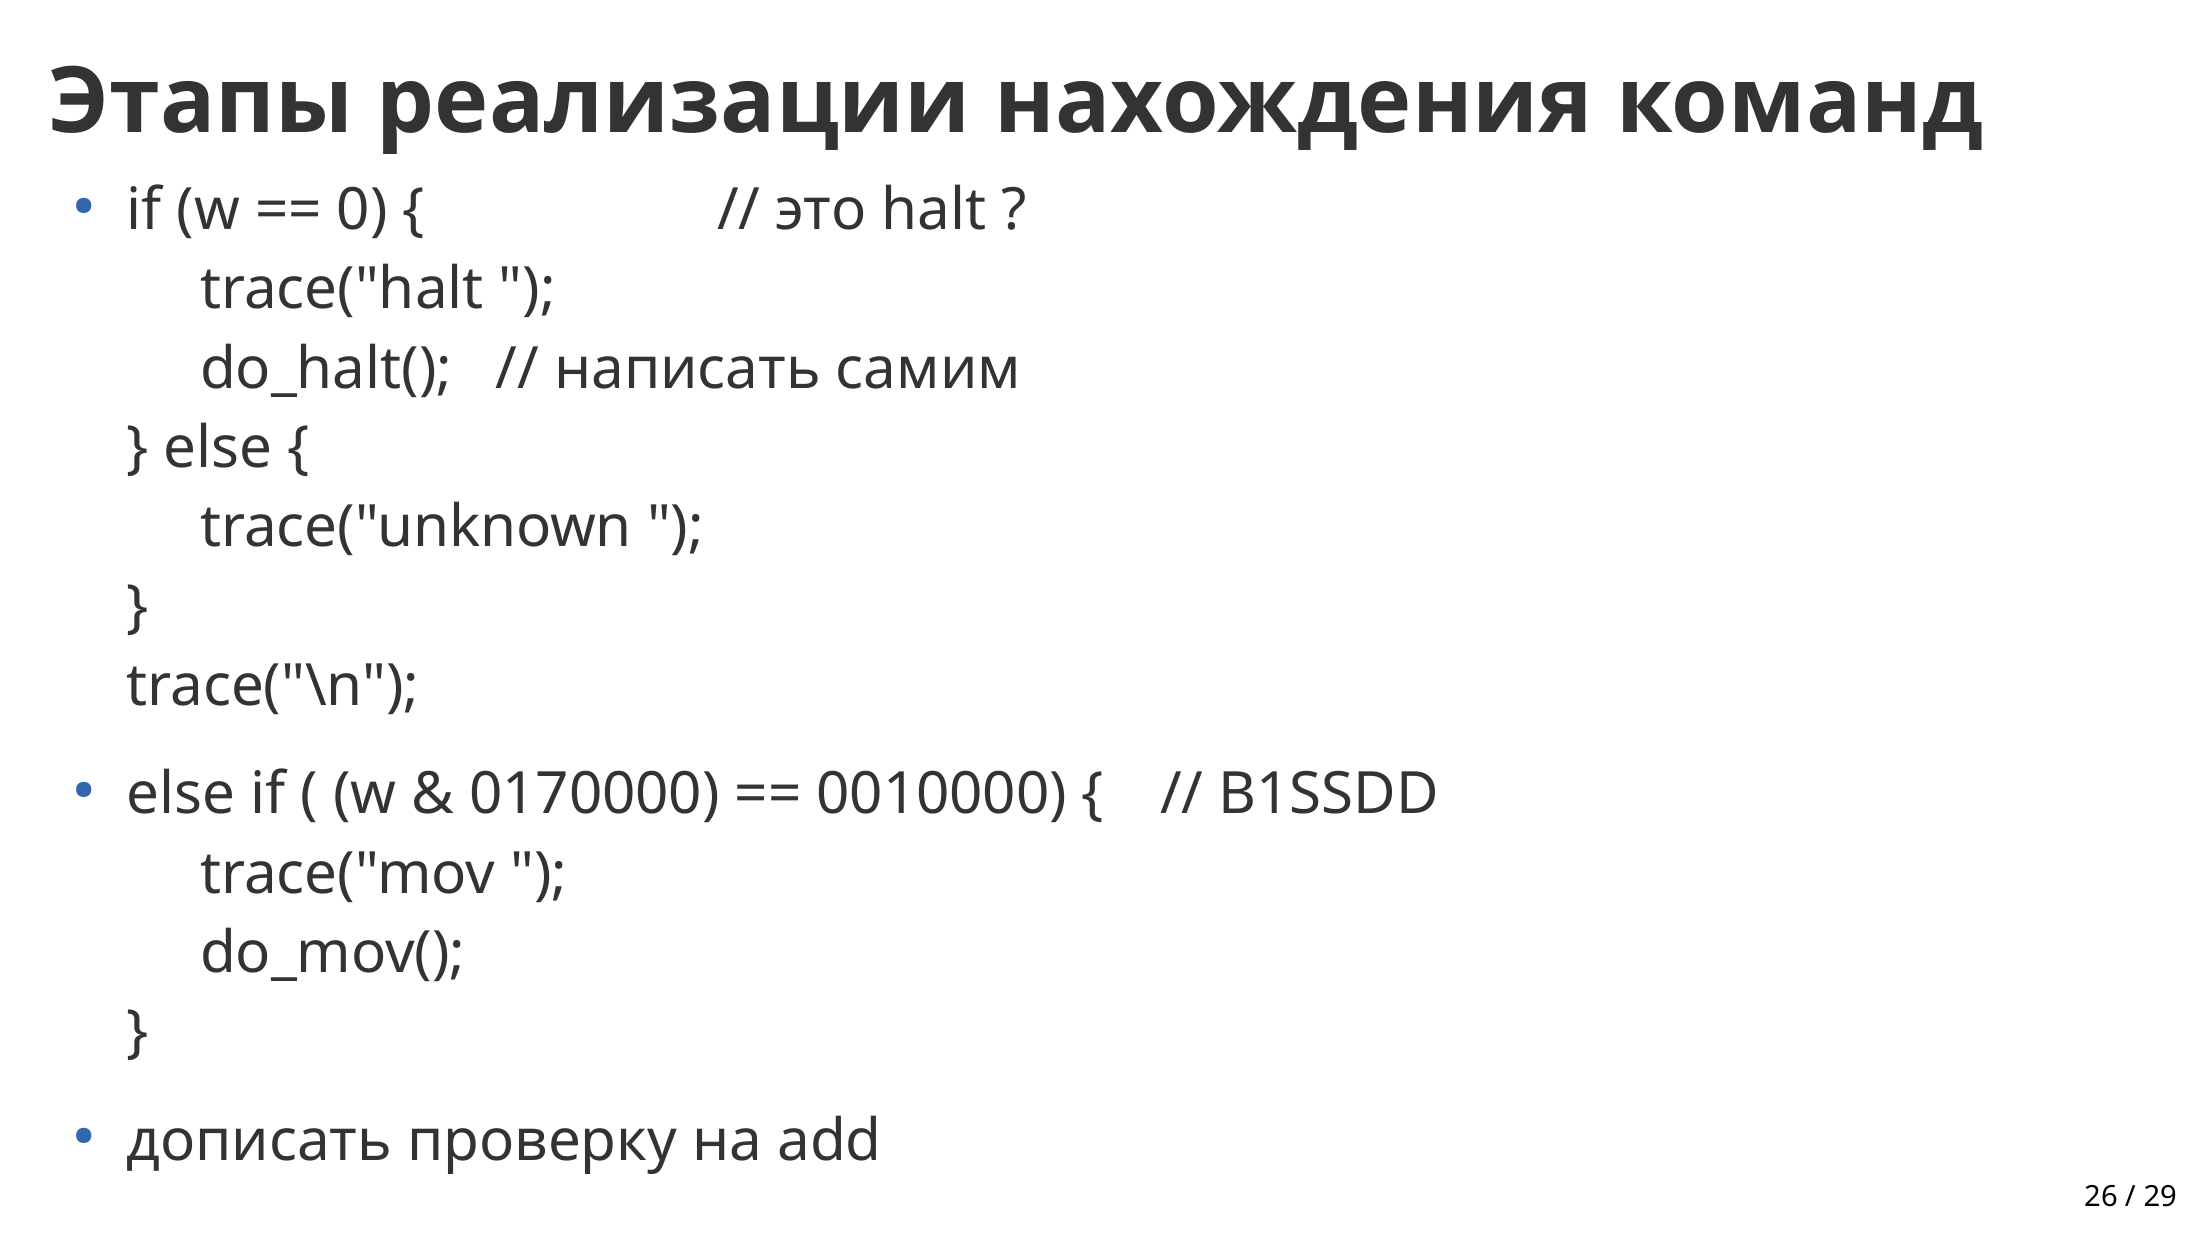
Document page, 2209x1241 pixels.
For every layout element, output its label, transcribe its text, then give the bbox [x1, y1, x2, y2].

title Этапы реализации нахождения команд [48, 34, 2174, 160]
list if (w == 0) { // это halt ? trace("halt "); do_halt(); // написать самим } else { trace("unknown "); } trace("\n"); else if ( (w & 0170000) == 0010000) { // B1SSDD trace("mov "); do_mov(); } дописать проверку на add [55, 167, 1690, 1148]
